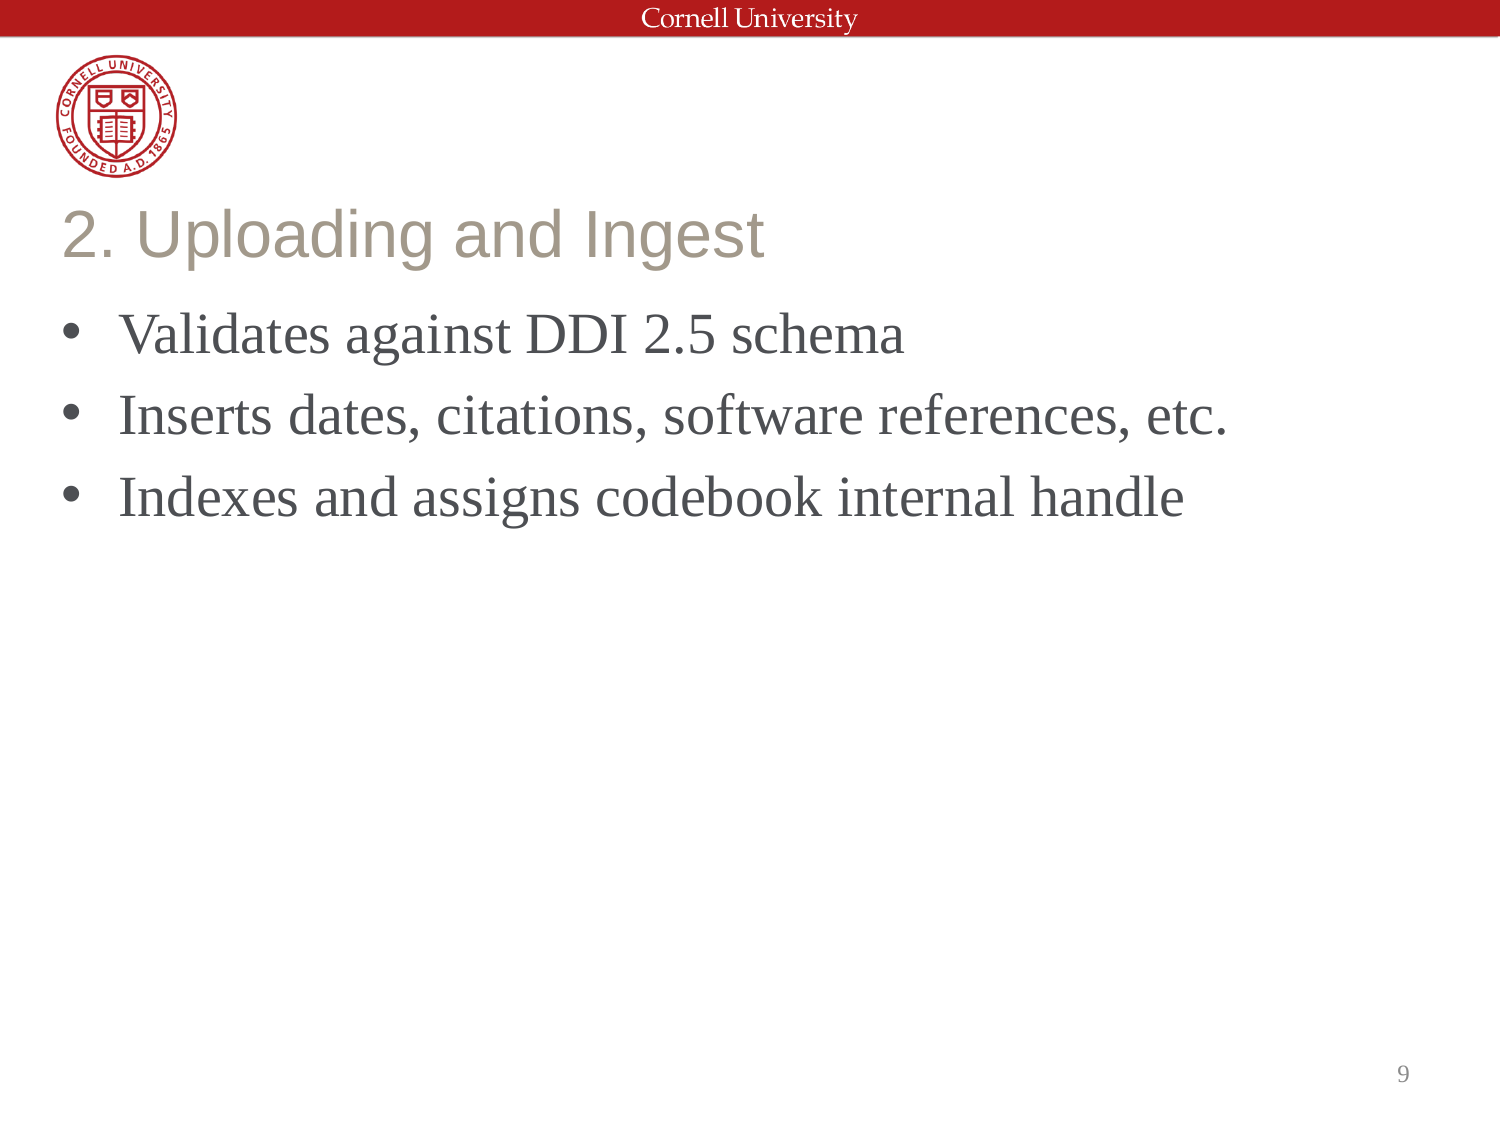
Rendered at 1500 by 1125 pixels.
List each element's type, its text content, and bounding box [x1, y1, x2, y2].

picture [635, 0, 860, 60]
slide_number <number> [1074, 1042, 1425, 1103]
title 2. Uploading and Ingest [46, 174, 1471, 288]
list Validates against DDI 2.5 schema Inserts dates, citations, software references, etc. Indexes and assigns codebook internal handle [46, 288, 1471, 944]
picture [50, 50, 195, 174]
